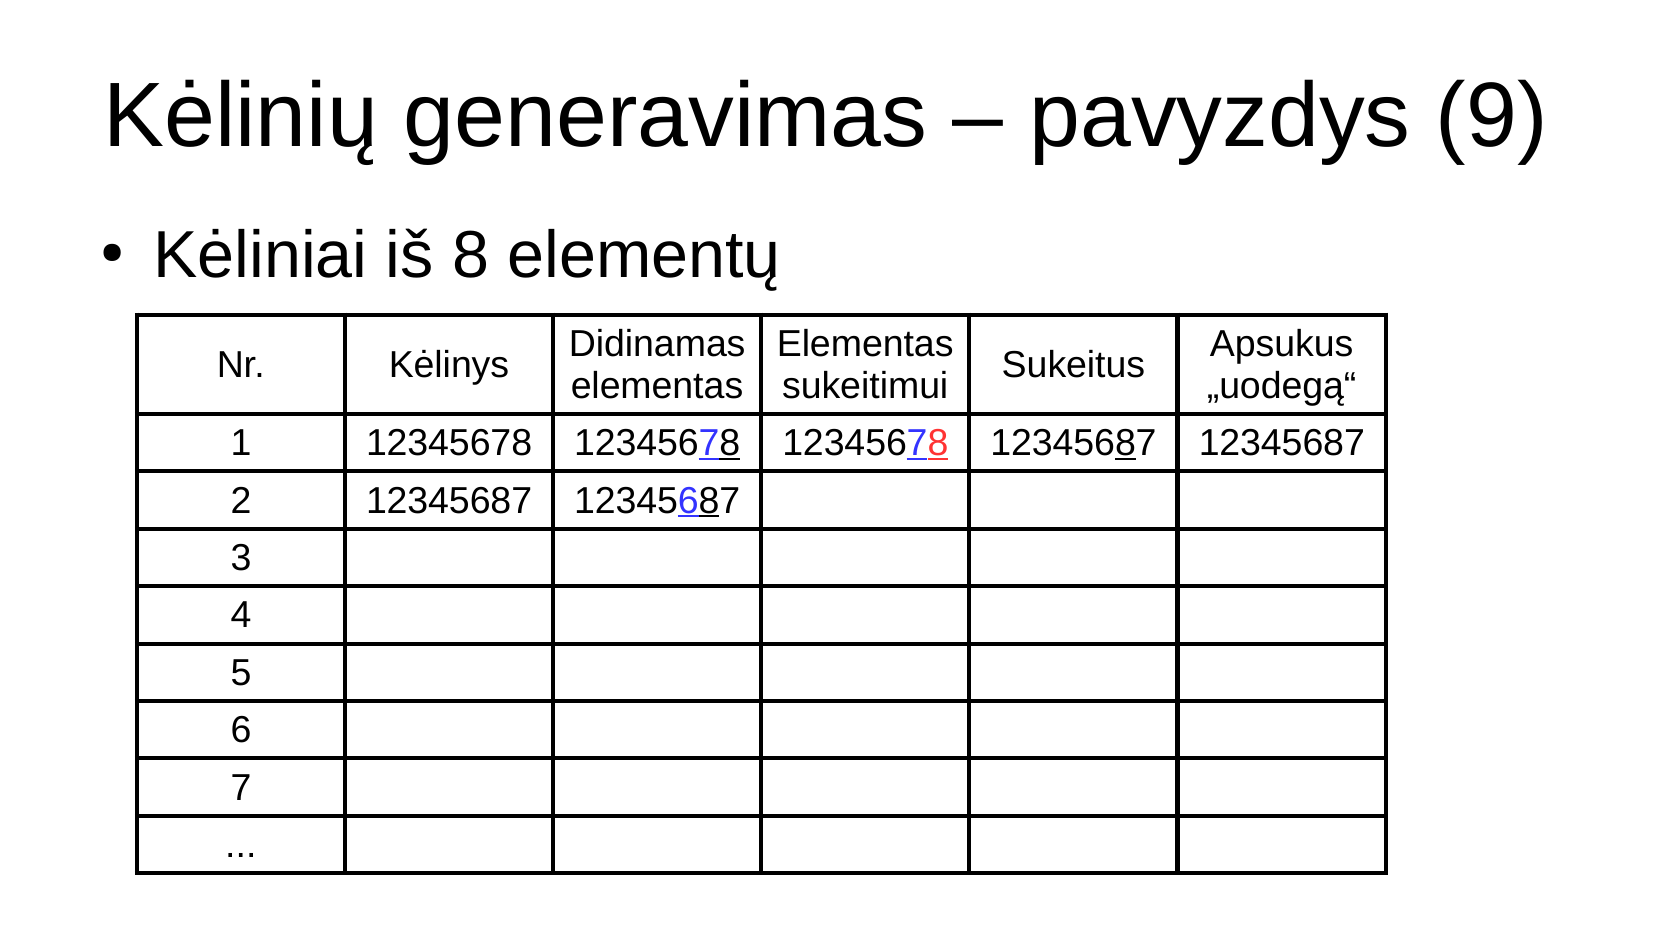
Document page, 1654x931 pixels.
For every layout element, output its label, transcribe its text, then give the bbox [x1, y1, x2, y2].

table_header Didinamas elementas [555, 317, 759, 412]
table_cell 2 [139, 473, 343, 527]
table_cell [347, 531, 551, 584]
table_header Elementas sukeitimui [763, 317, 967, 412]
table_cell 3 [139, 531, 343, 584]
table_cell [555, 531, 759, 584]
table_header Nr. [139, 317, 343, 412]
list Kėliniai iš 8 elementų [82, 217, 1571, 757]
table_cell [555, 588, 759, 642]
title Kėlinių generavimas – pavyzdys (9) [82, 36, 1571, 193]
table_cell [1180, 646, 1384, 699]
table_cell [347, 703, 551, 756]
table_header Sukeitus [971, 317, 1175, 412]
table_cell 6 [139, 703, 343, 756]
table_cell [763, 473, 967, 527]
table_cell 12345687 [555, 473, 759, 527]
table_cell 12345687 [347, 473, 551, 527]
table_cell 12345678 [555, 416, 759, 469]
table_cell [347, 760, 551, 814]
table_cell 12345687 [971, 416, 1175, 469]
table_cell 12345678 [763, 416, 967, 469]
table_cell [1180, 531, 1384, 584]
table_cell [971, 646, 1175, 699]
table_cell [555, 818, 759, 871]
table_cell 1 [139, 416, 343, 469]
table_cell [555, 646, 759, 699]
table_cell 4 [139, 588, 343, 642]
table_cell [347, 818, 551, 871]
table_cell ... [139, 818, 343, 871]
table_cell [763, 646, 967, 699]
table_header Kėlinys [347, 317, 551, 412]
table_cell [555, 703, 759, 756]
table_cell [1180, 473, 1384, 527]
table_cell [971, 760, 1175, 814]
table_cell [347, 646, 551, 699]
table_cell [347, 588, 551, 642]
table_cell 5 [139, 646, 343, 699]
table_cell [763, 588, 967, 642]
table_cell [971, 531, 1175, 584]
table_cell [1180, 703, 1384, 756]
table_cell 7 [139, 760, 343, 814]
table_cell [1180, 818, 1384, 871]
table_cell [763, 531, 967, 584]
table_cell [555, 760, 759, 814]
table_cell [971, 588, 1175, 642]
table_cell [763, 818, 967, 871]
table_header Apsukus „uodegą“ [1180, 317, 1384, 412]
table_cell [971, 473, 1175, 527]
table_cell [1180, 588, 1384, 642]
table_cell 12345687 [1180, 416, 1384, 469]
table_cell [763, 760, 967, 814]
table_cell 12345678 [347, 416, 551, 469]
table_cell [971, 703, 1175, 756]
table_cell [971, 818, 1175, 871]
table_cell [763, 703, 967, 756]
table_cell [1180, 760, 1384, 814]
